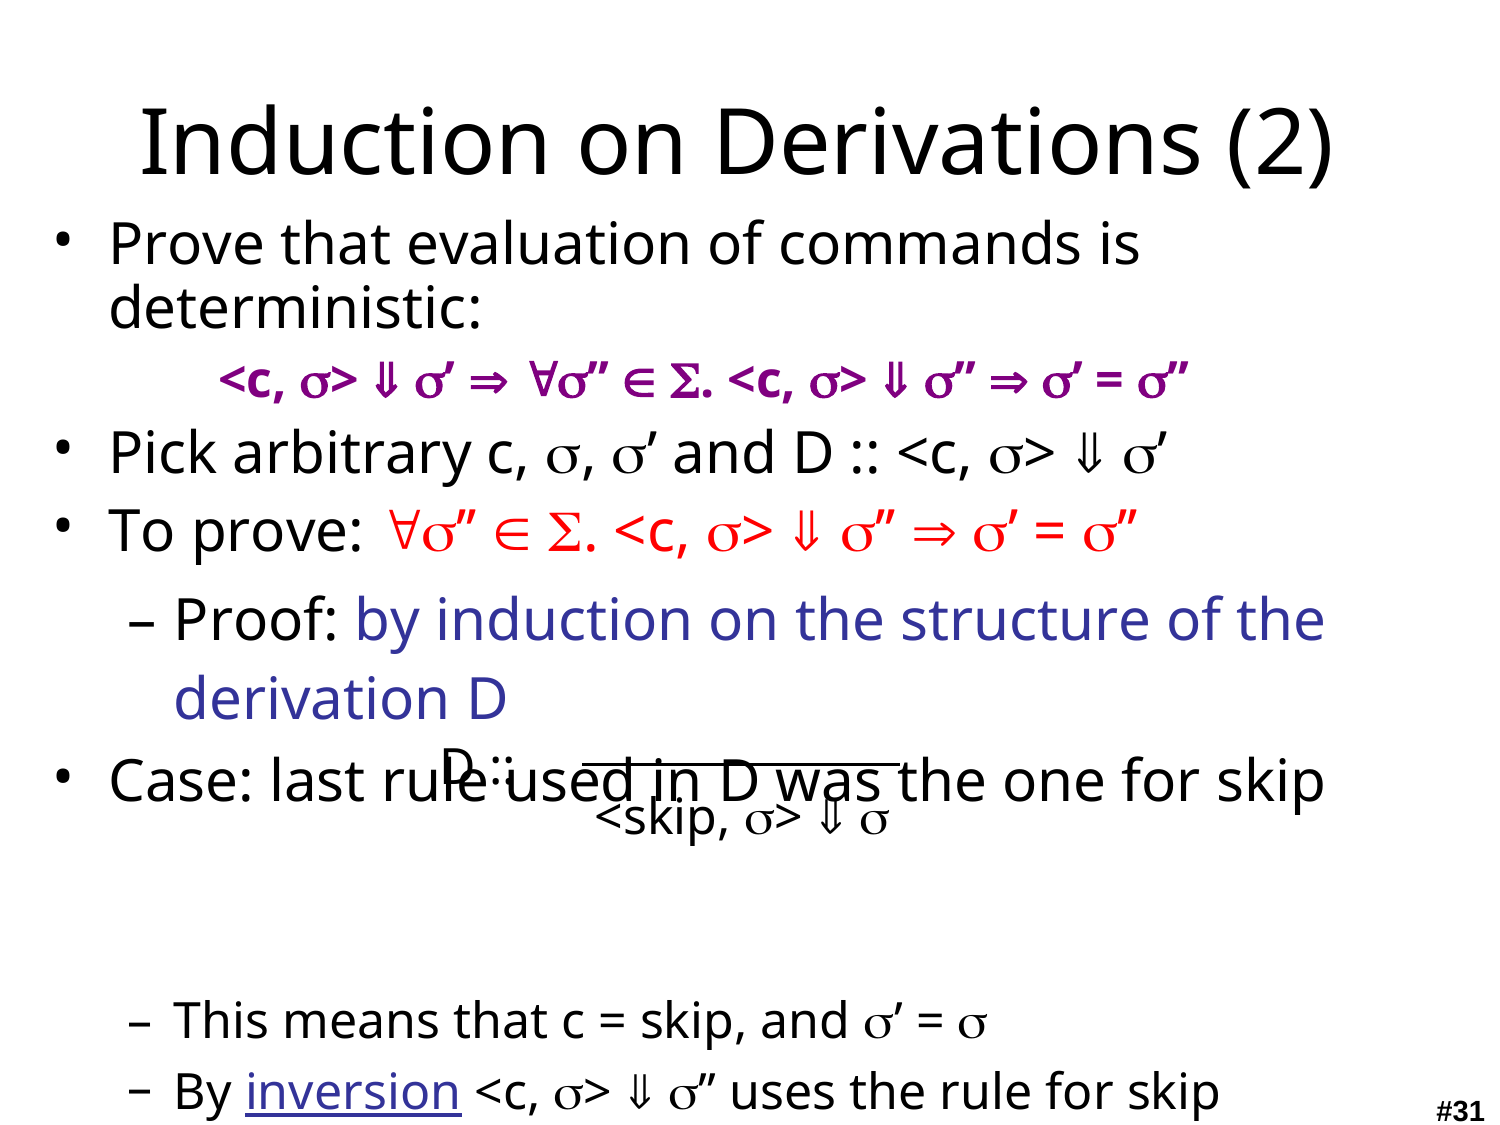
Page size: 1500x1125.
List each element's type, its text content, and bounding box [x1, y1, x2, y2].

text_box <skip, >   [579, 773, 905, 858]
text_box D :: [425, 723, 551, 808]
list Prove that evaluation of commands is deterministic: <c, >  ’  ’’  . <c, >  ’’  ’ = ’’ Pick arbitrary c, , ’ and D :: <c, >  ’ To prove: ’’  . <c, >  ’’  ’ = ’’ Proof: by induction on the structure of the derivation D Case: last rule used in D was the one for skip This means that c = skip, and ’ =  By inversion <c, >  ’’ uses the rule for skip Thus ’’ =  This is a base case in the induction [37, 206, 1500, 1108]
title Induction on Derivations (2) [0, 45, 1476, 233]
